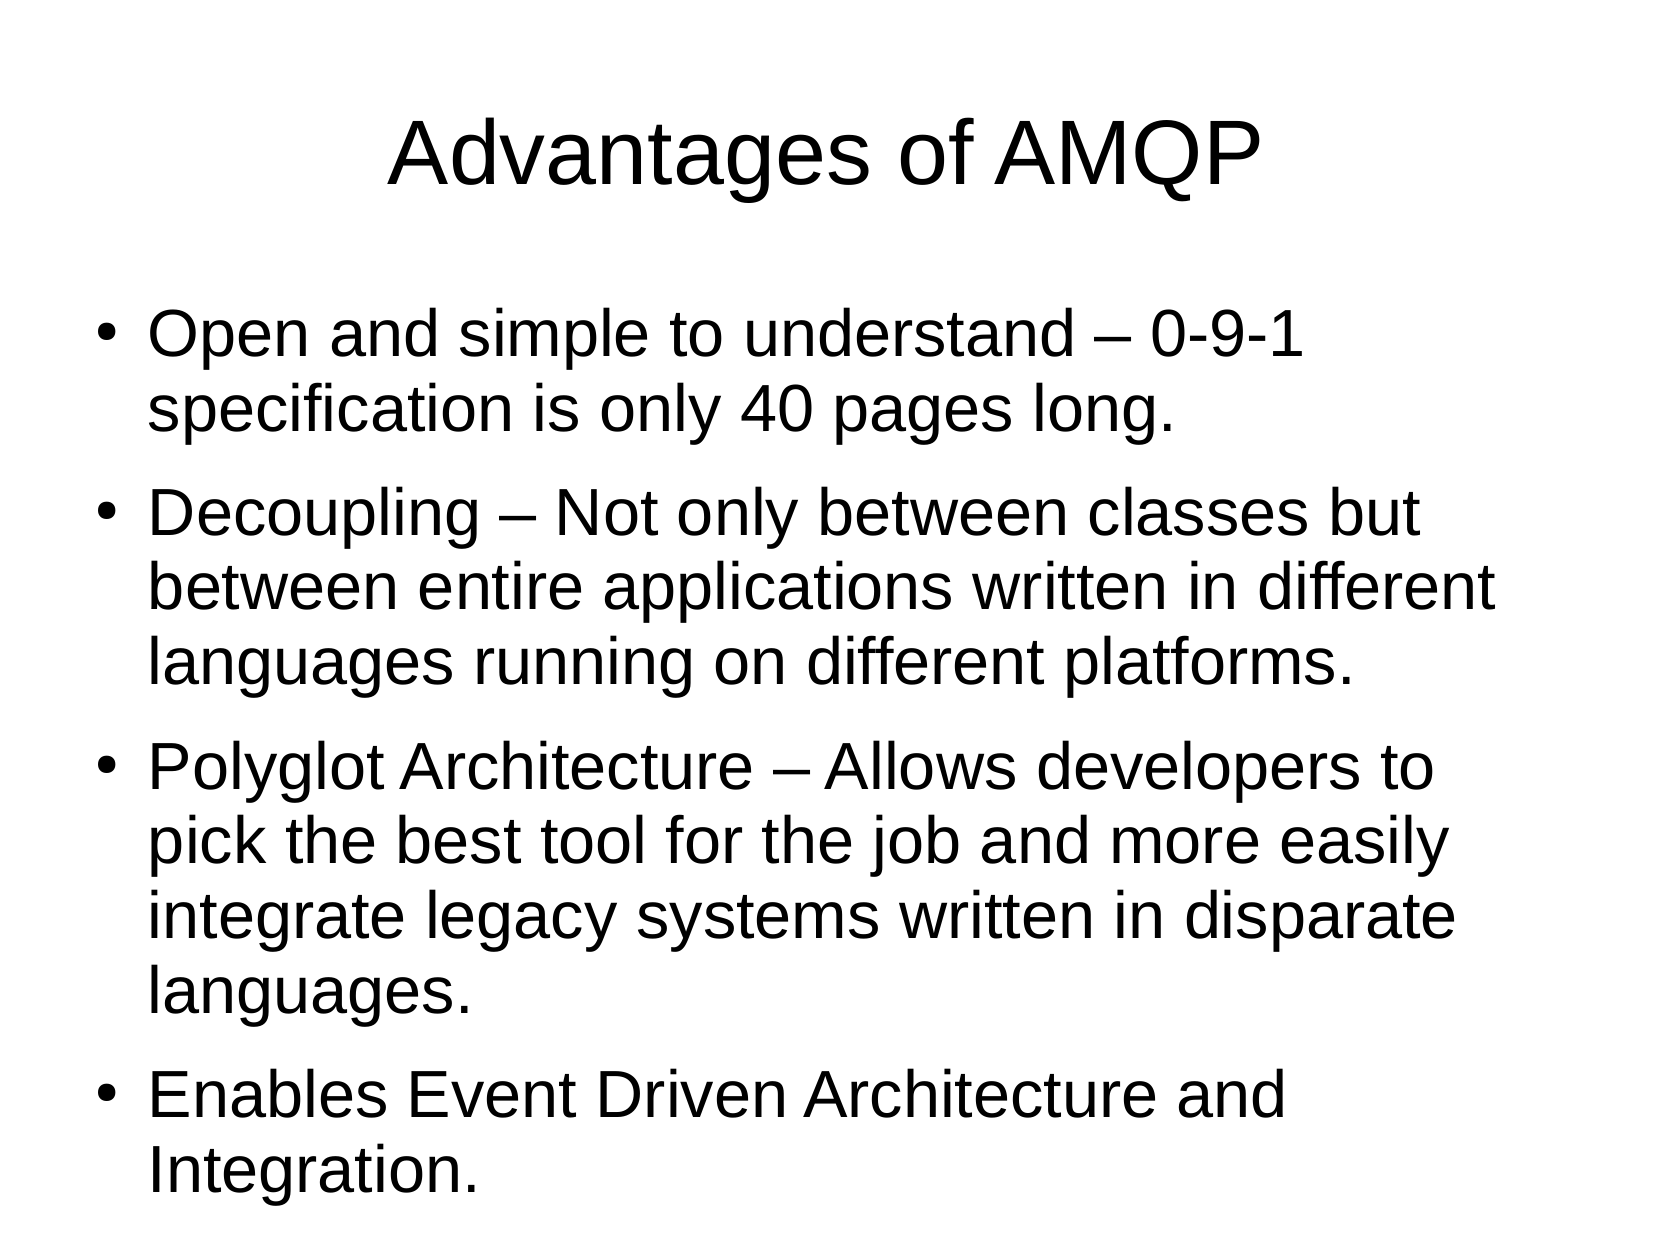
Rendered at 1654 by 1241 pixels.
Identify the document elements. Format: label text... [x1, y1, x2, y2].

title Advantages of AMQP [82, 49, 1571, 257]
list Open and simple to understand – 0-9-1 specification is only 40 pages long. Decoupling – Not only between classes but between entire applications written in different languages running on different platforms. Polyglot Architecture – Allows developers to pick the best tool for the job and more easily integrate legacy systems written in disparate languages. Enables Event Driven Architecture and Integration. [77, 295, 1566, 1205]
